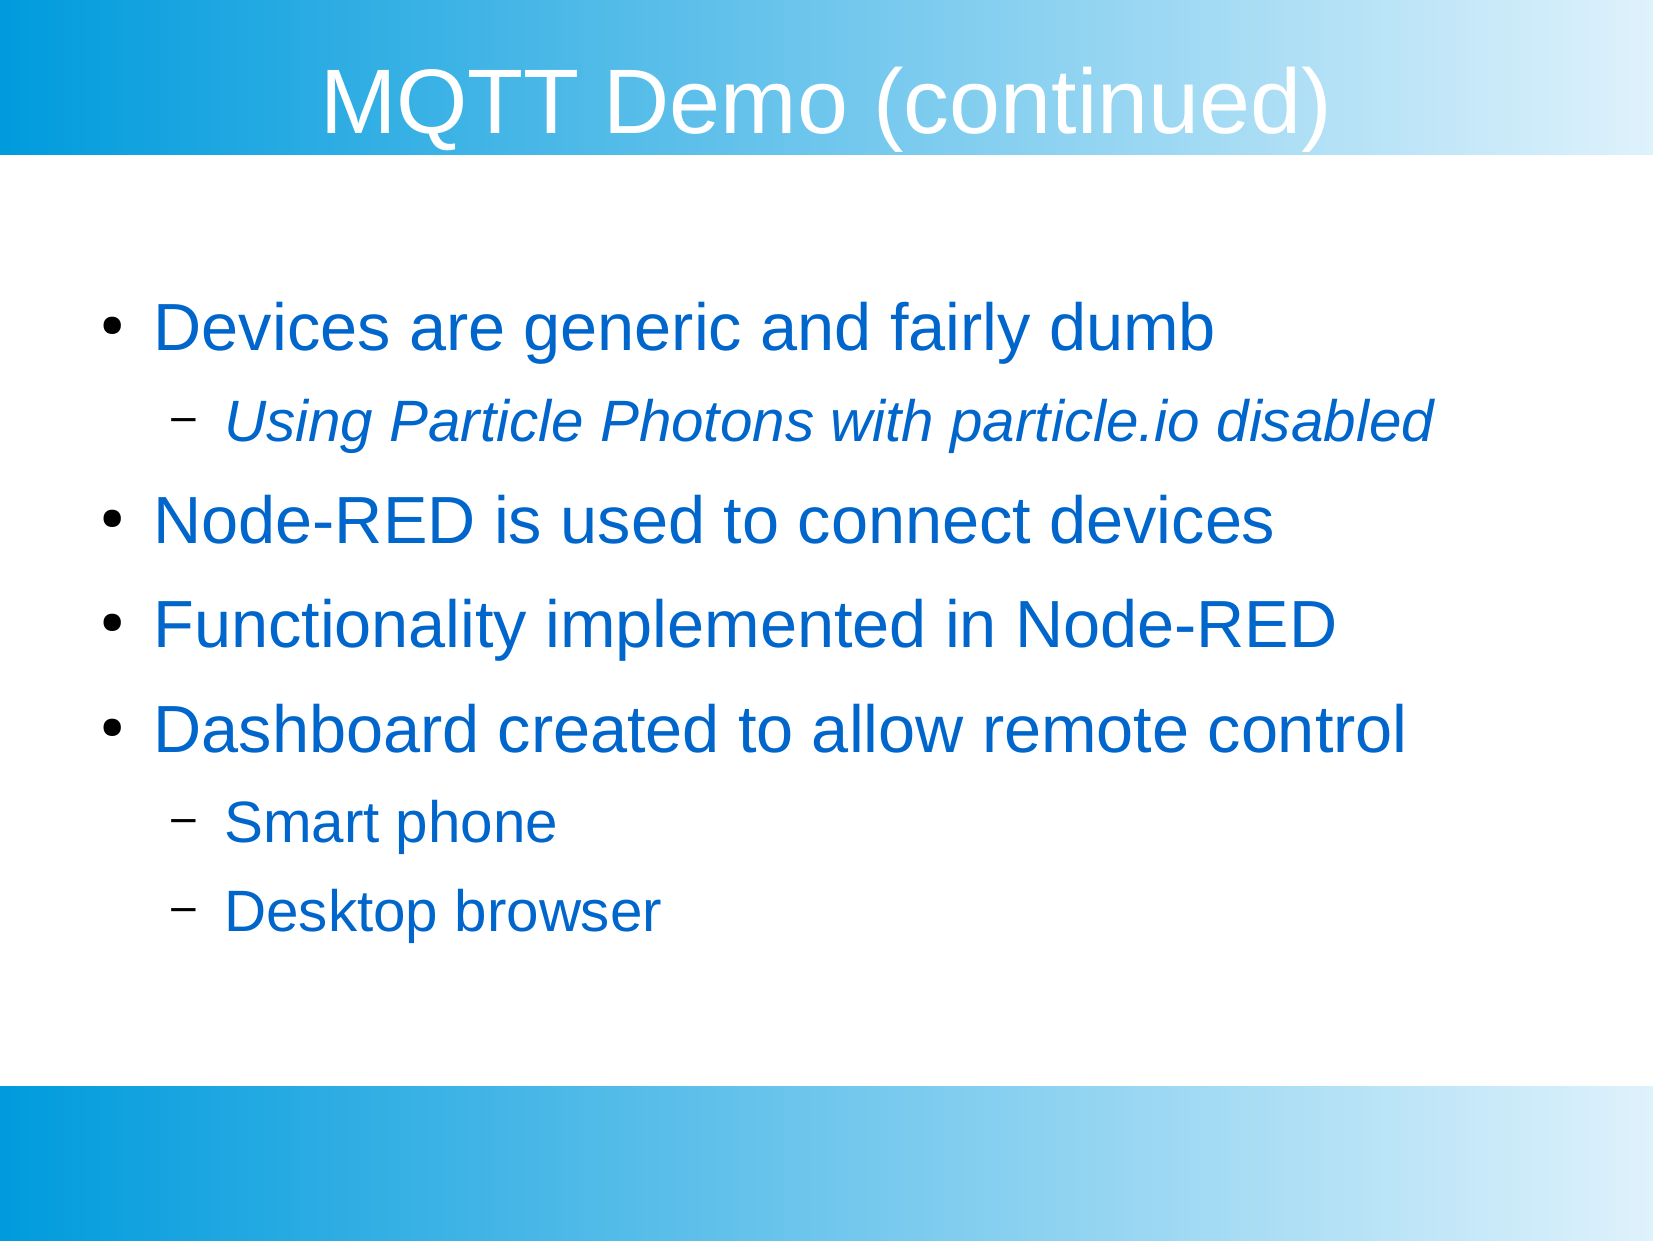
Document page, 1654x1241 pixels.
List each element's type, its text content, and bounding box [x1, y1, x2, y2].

title MQTT Demo (continued) [82, 49, 1571, 155]
list Devices are generic and fairly dumb Using Particle Photons with particle.io disabled Node-RED is used to connect devices Functionality implemented in Node-RED Dashboard created to allow remote control Smart phone Desktop browser [82, 290, 1571, 1010]
